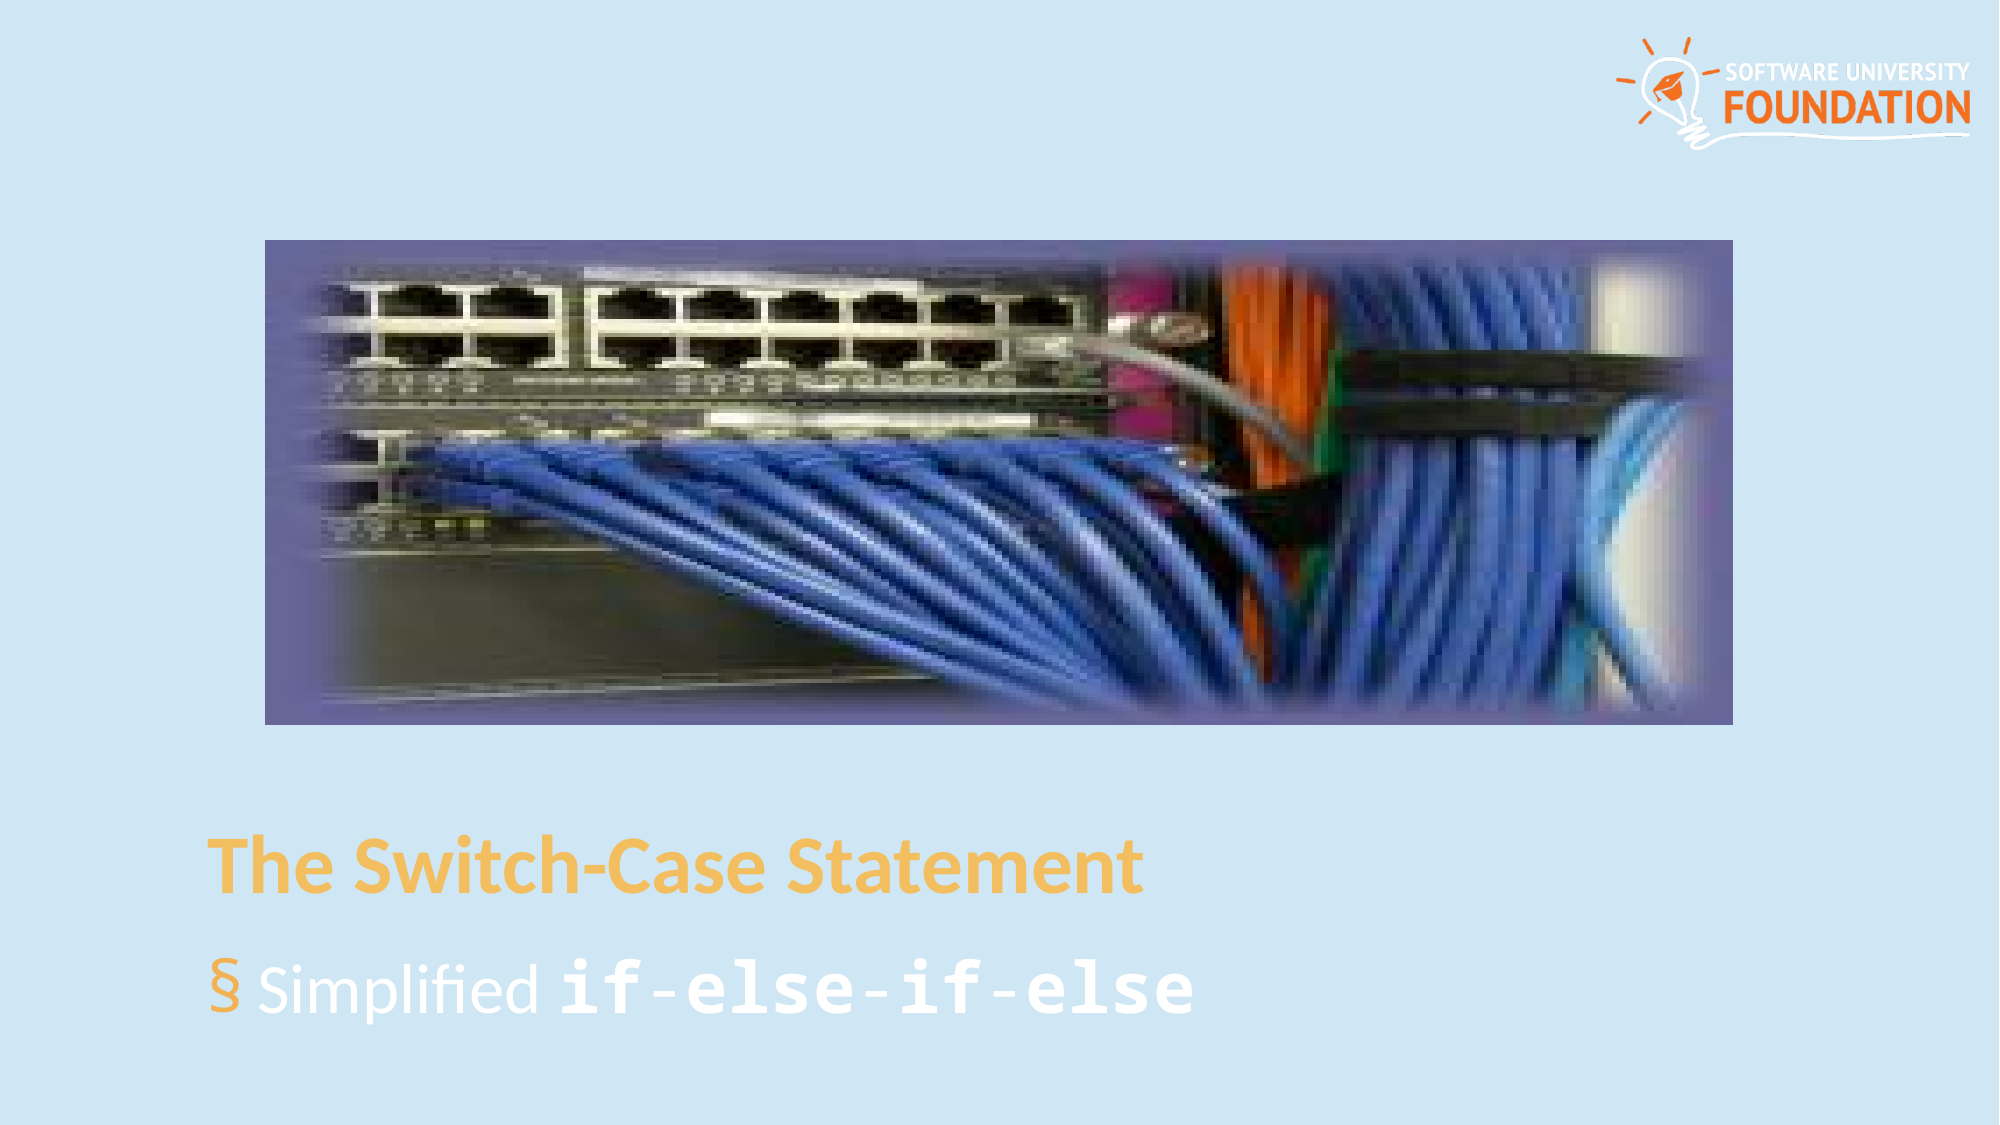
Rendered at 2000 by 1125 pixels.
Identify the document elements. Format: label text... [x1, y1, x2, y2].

list Simplified if-else-if-else [192, 931, 1806, 1049]
picture [1612, 37, 1970, 163]
title The Switch-Case Statement [192, 790, 1806, 918]
picture [265, 240, 1733, 725]
